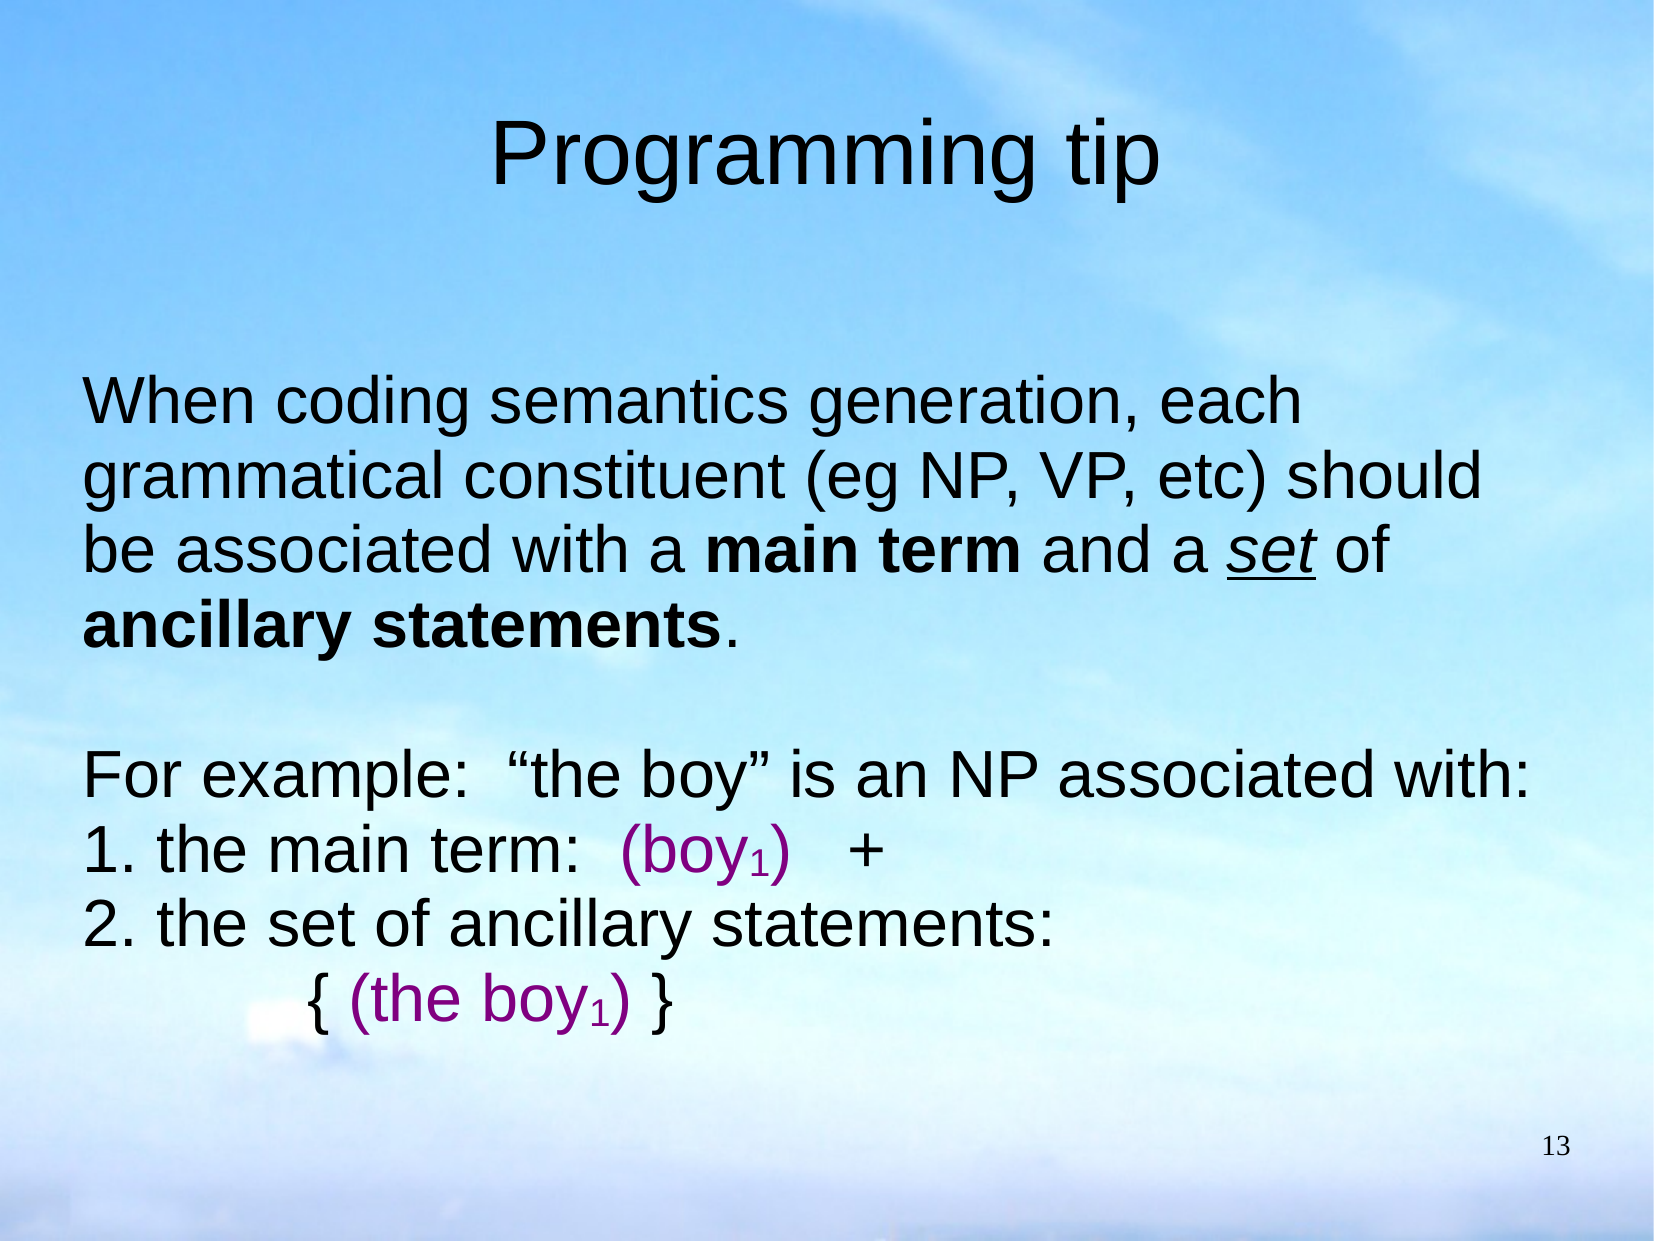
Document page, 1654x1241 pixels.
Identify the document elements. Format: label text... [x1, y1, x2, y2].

title Programming tip [82, 49, 1571, 257]
subtitle When coding semantics generation, each grammatical constituent (eg NP, VP, etc) should be associated with a main term and a set of ancillary statements. For example: “the boy” is an NP associated with: 1. the main term: (boy1) + 2. the set of ancillary statements: { (the boy1) } [82, 290, 1571, 1109]
picture [0, 0, 1654, 1241]
